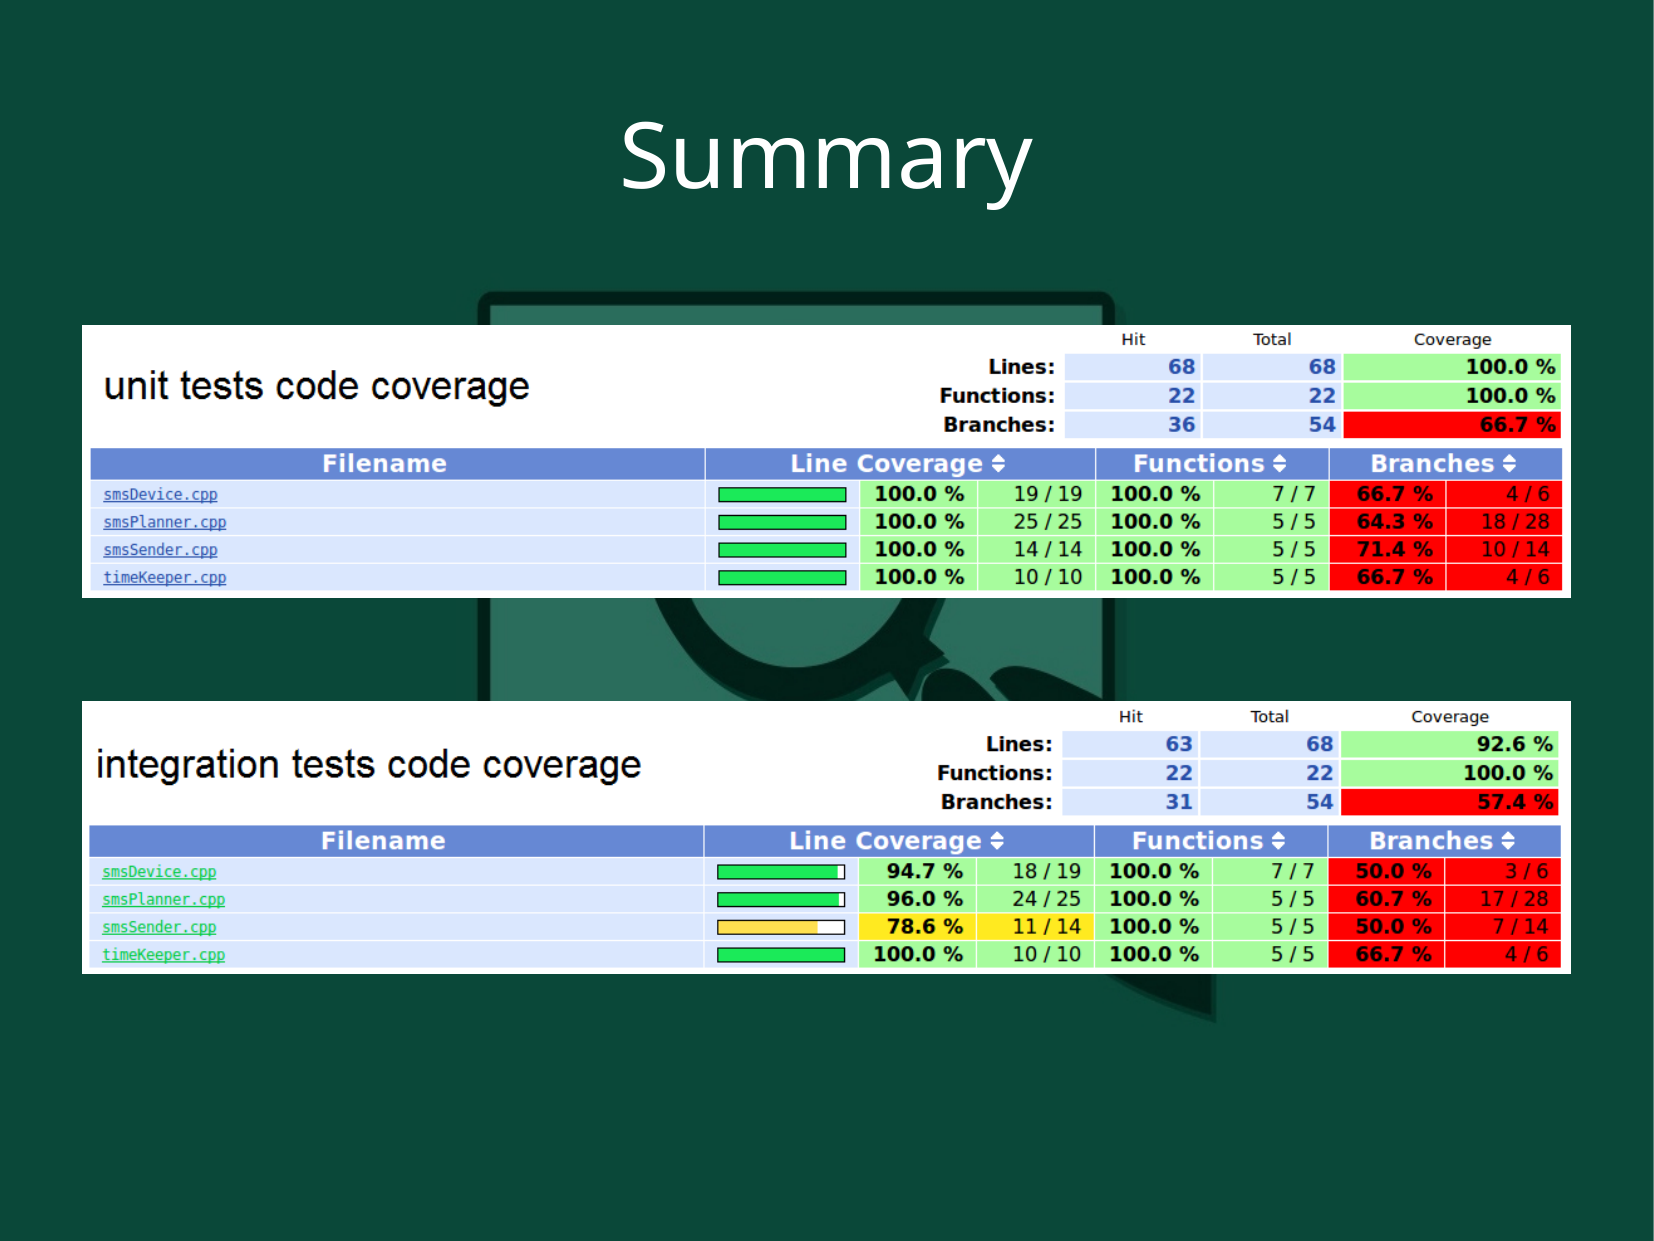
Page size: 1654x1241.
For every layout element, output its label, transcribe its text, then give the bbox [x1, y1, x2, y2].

picture [0, 0, 1654, 1241]
title Summary [82, 49, 1571, 257]
